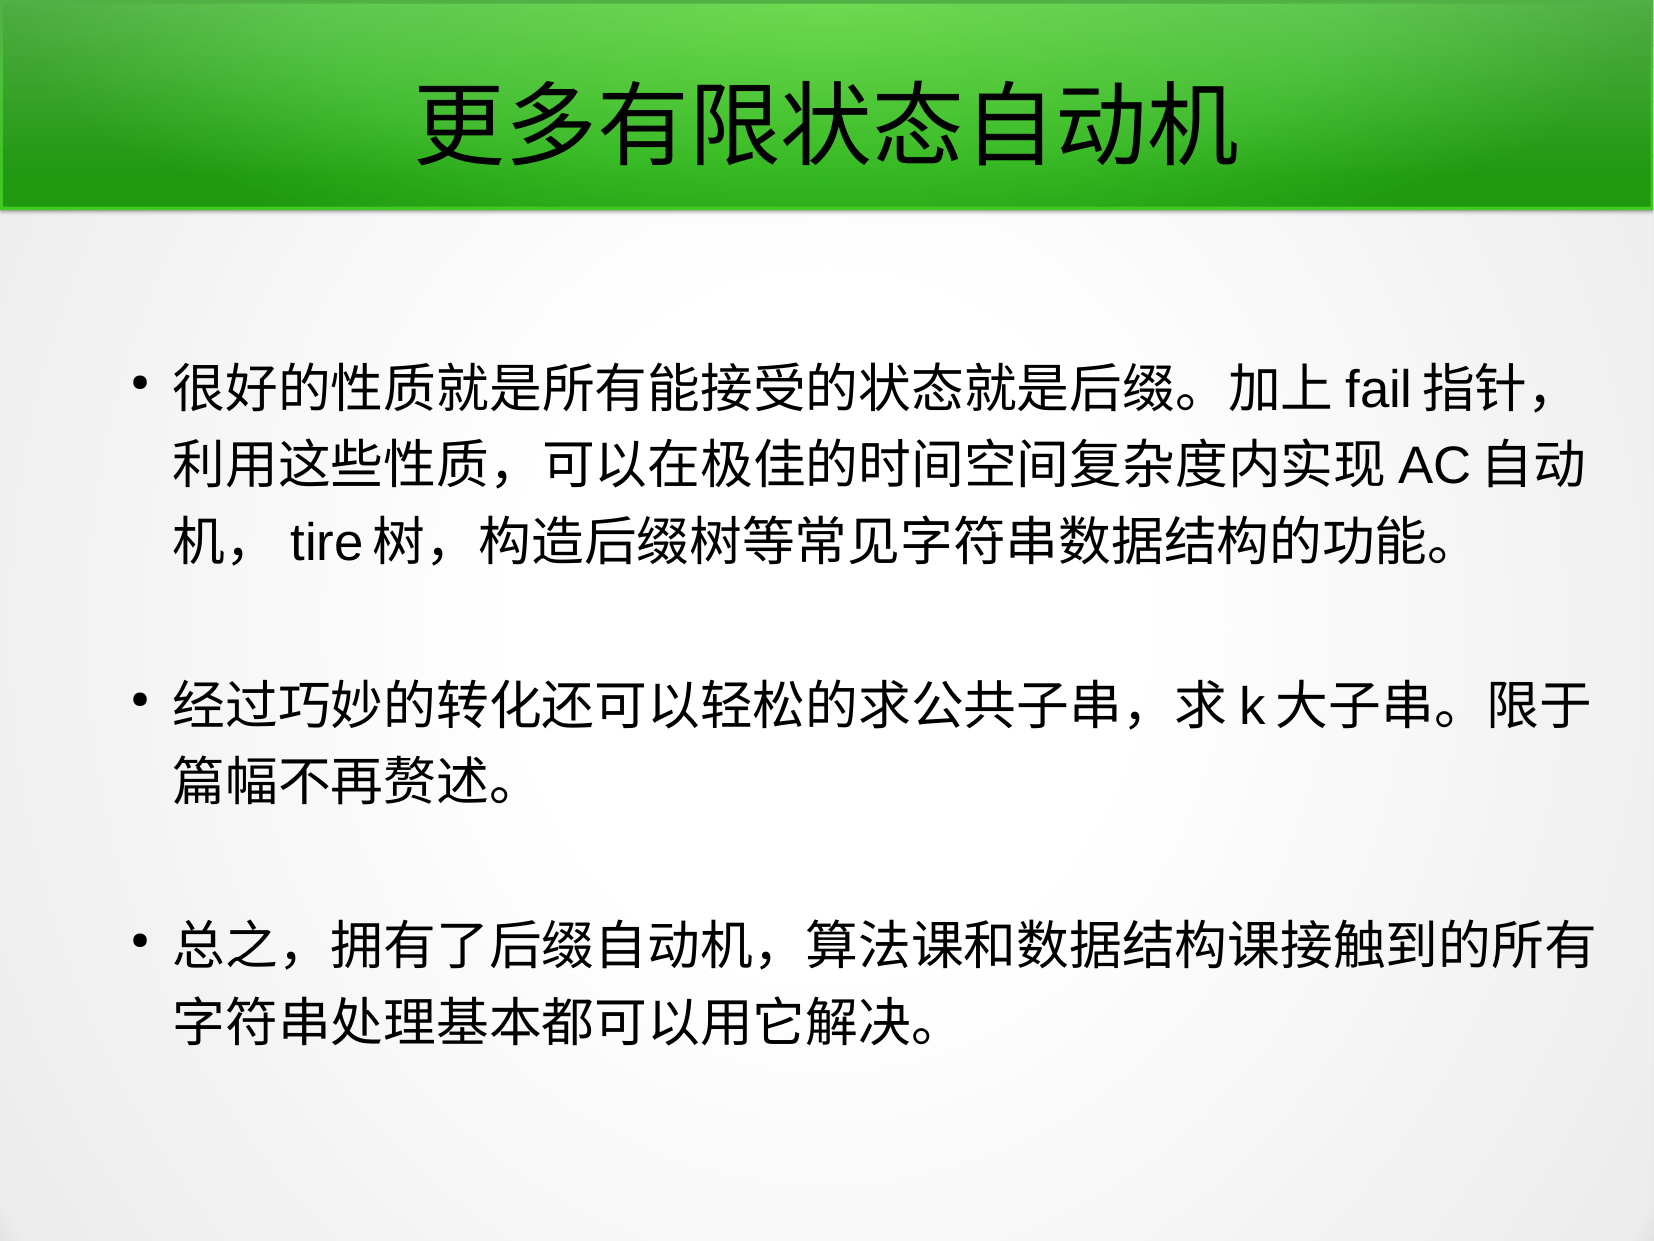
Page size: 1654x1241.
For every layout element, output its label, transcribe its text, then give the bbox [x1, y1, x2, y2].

list 很好的性质就是所有能接受的状态就是后缀。加上fail指针，利用这些性质，可以在极佳的时间空间复杂度内实现AC自动机，tire树，构造后缀树等常见字符串数据结构的功能。 经过巧妙的转化还可以轻松的求公共子串，求k大子串。限于篇幅不再赘述。 总之，拥有了后缀自动机，算法课和数据结构课接触到的所有字符串处理基本都可以用它解决。 [116, 345, 1606, 1066]
title 更多有限状态自动机 [82, 47, 1571, 189]
